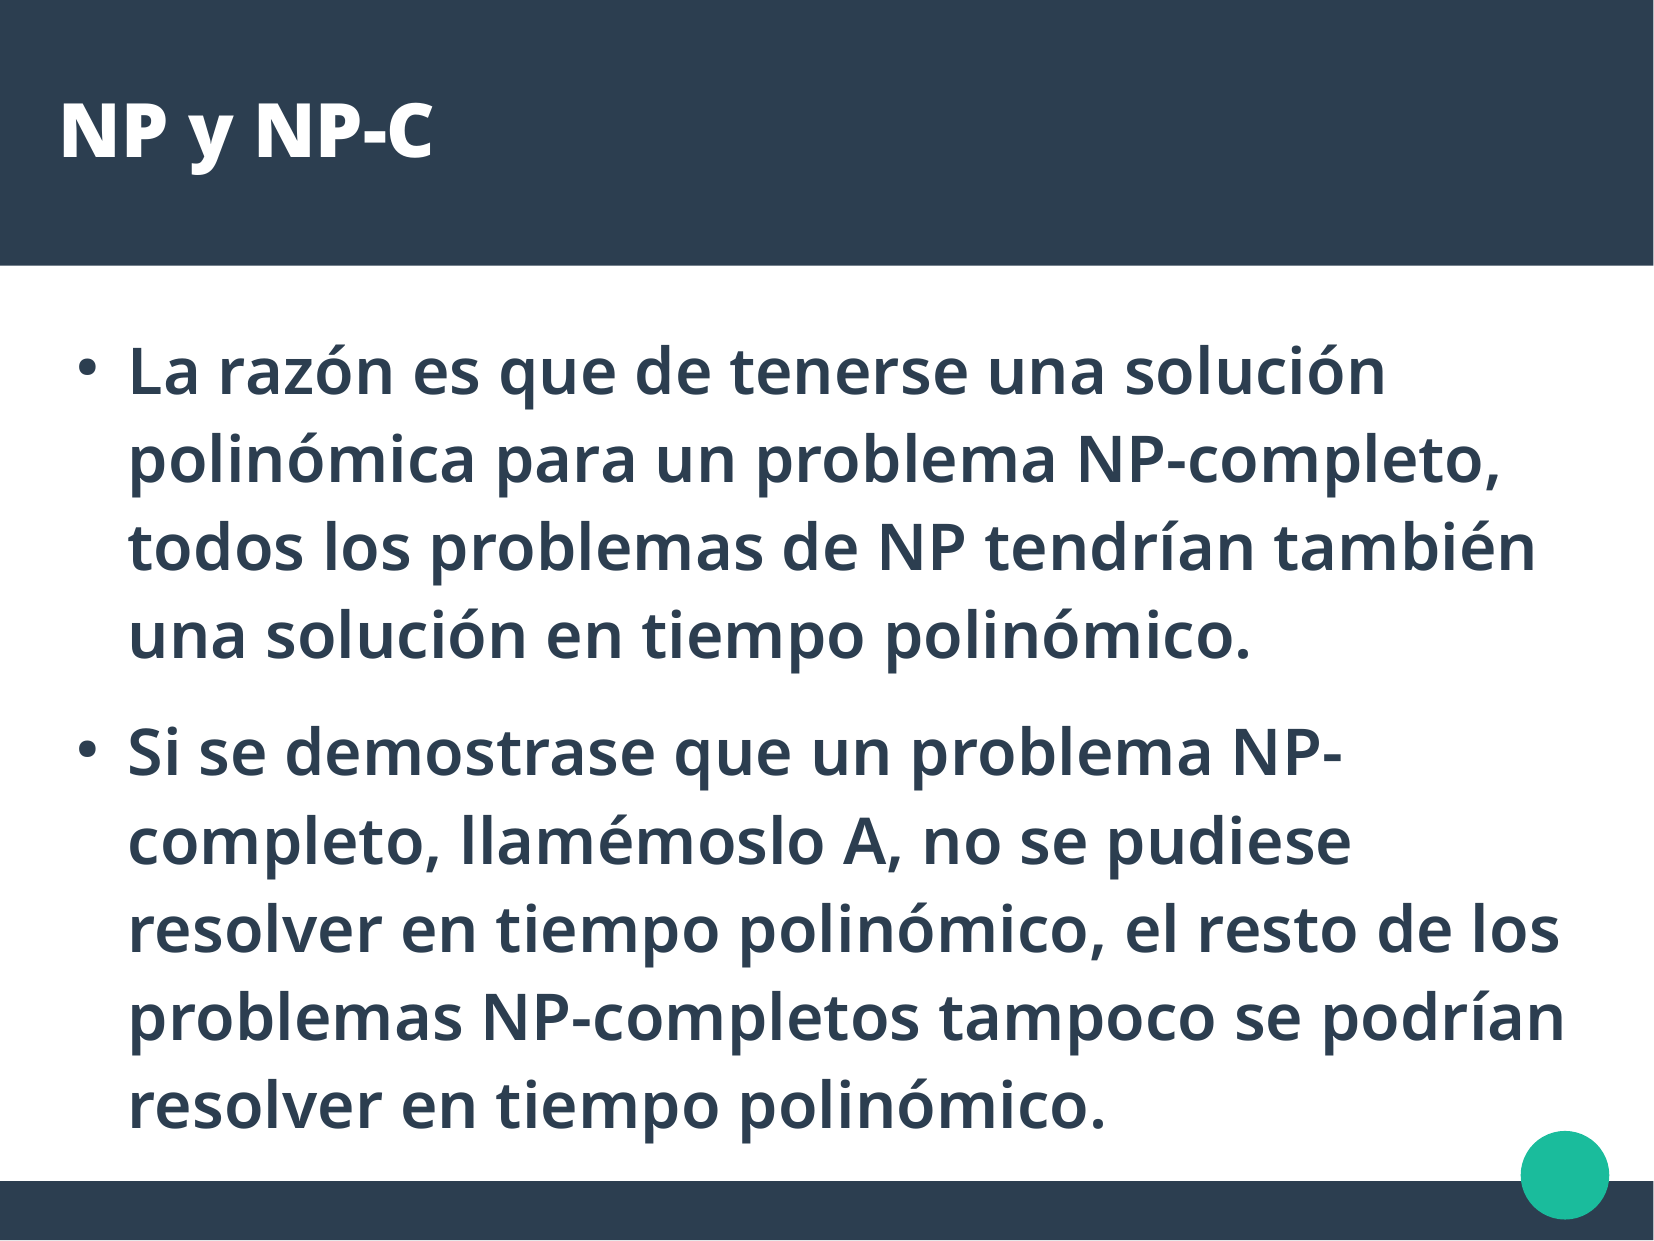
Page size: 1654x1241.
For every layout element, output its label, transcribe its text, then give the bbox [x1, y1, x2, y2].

title NP y NP-C [59, 49, 1595, 207]
list La razón es que de tenerse una solución polinómica para un problema NP-completo, todos los problemas de NP tendrían también una solución en tiempo polinómico. Si se demostrase que un problema NP-completo, llamémoslo A, no se pudiese resolver en tiempo polinómico, el resto de los problemas NP-completos tampoco se podrían resolver en tiempo polinómico. [59, 324, 1595, 1152]
